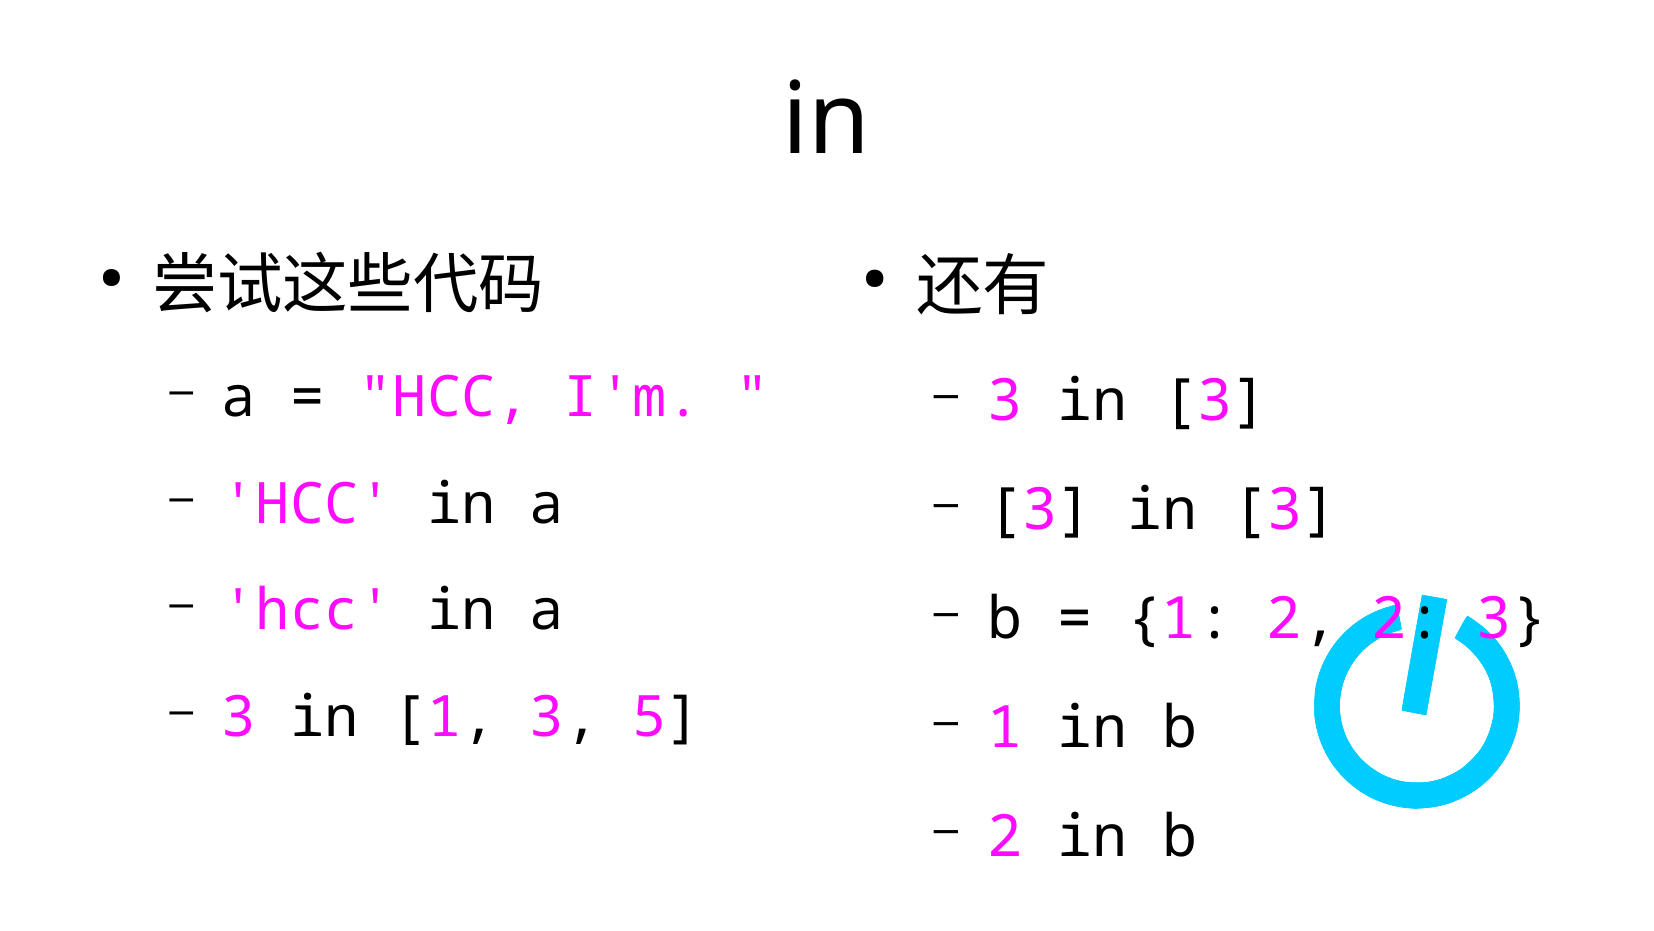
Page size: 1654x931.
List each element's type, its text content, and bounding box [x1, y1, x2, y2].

title in [82, 37, 1571, 193]
list 还有 3 in [3] [3] in [3] b = {1: 2, 2: 3} 1 in b 2 in b [845, 217, 1572, 886]
list 尝试这些代码 a = "HCC, I'm. " 'HCC' in a 'hcc' in a 3 in [1, 3, 5] [82, 217, 809, 758]
